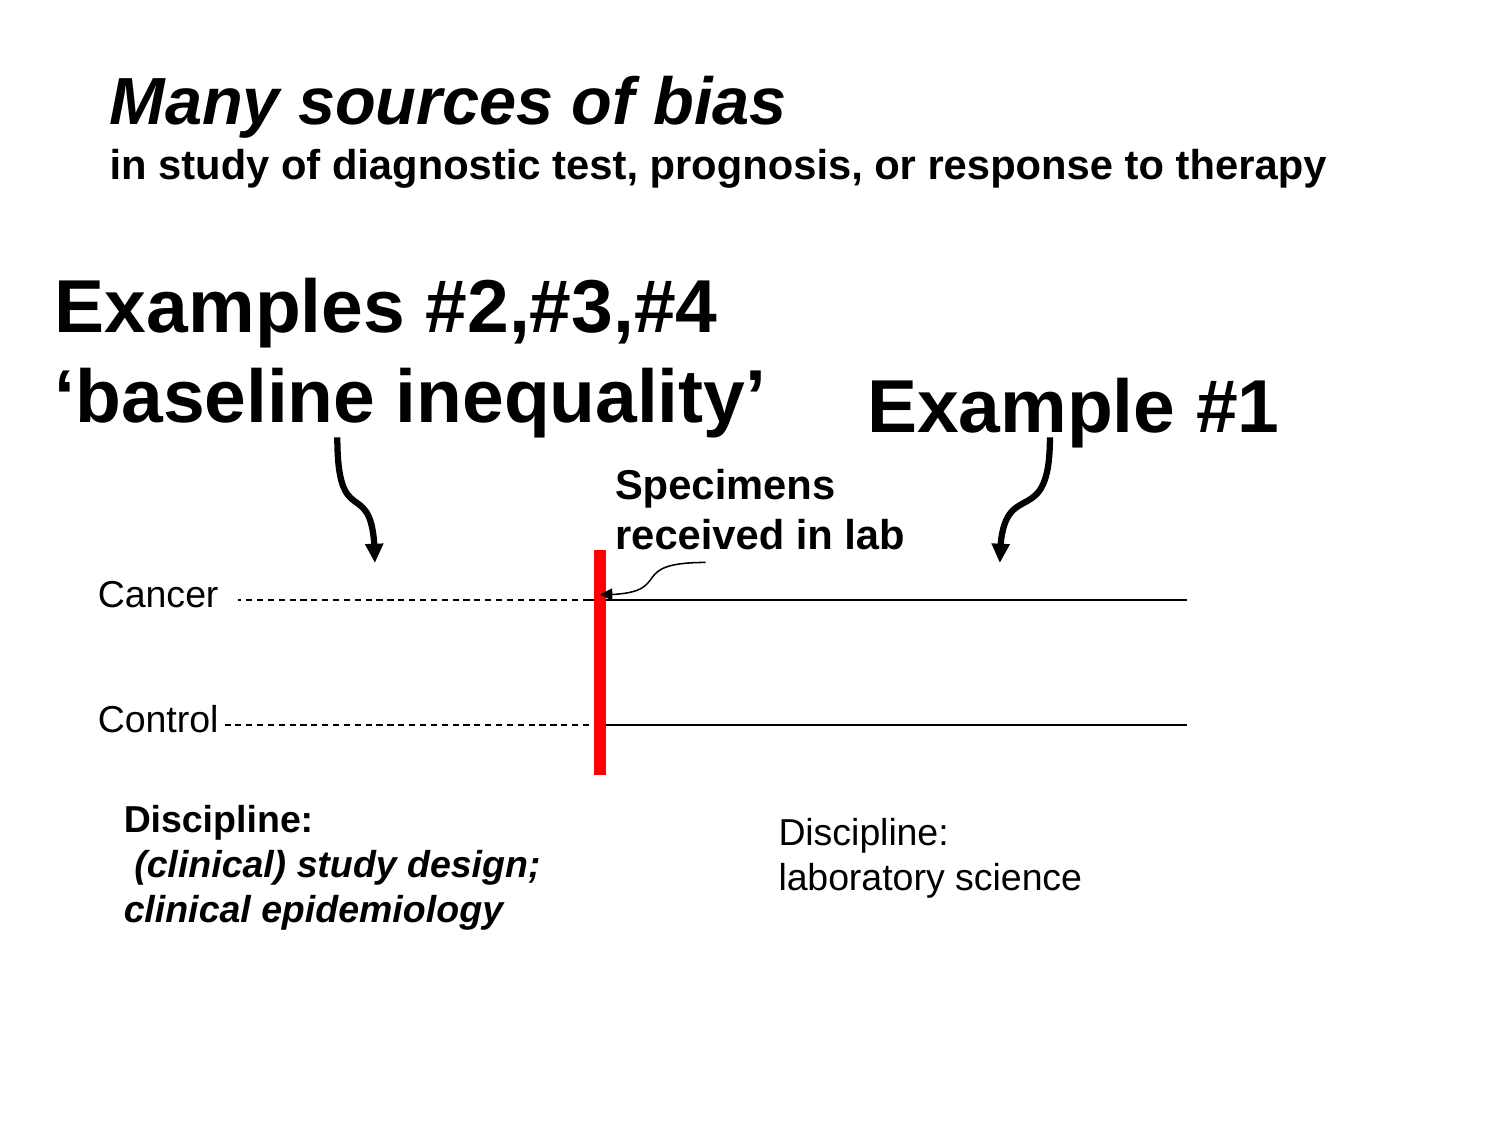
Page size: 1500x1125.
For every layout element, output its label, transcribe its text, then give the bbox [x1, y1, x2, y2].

text_box Specimens received in lab [600, 449, 920, 566]
text_box Discipline: laboratory science [763, 799, 1097, 906]
text_box Discipline: (clinical) study design; clinical epidemiology [109, 787, 557, 938]
text_box Many sources of bias in study of diagnostic test, prognosis, or response to therapy [94, 50, 1342, 196]
text_box Cancer [83, 562, 234, 623]
text_box Example #1 [852, 349, 1295, 456]
text_box Control [83, 687, 234, 748]
text_box Examples #2,#3,#4 ‘baseline inequality’ [40, 249, 782, 446]
